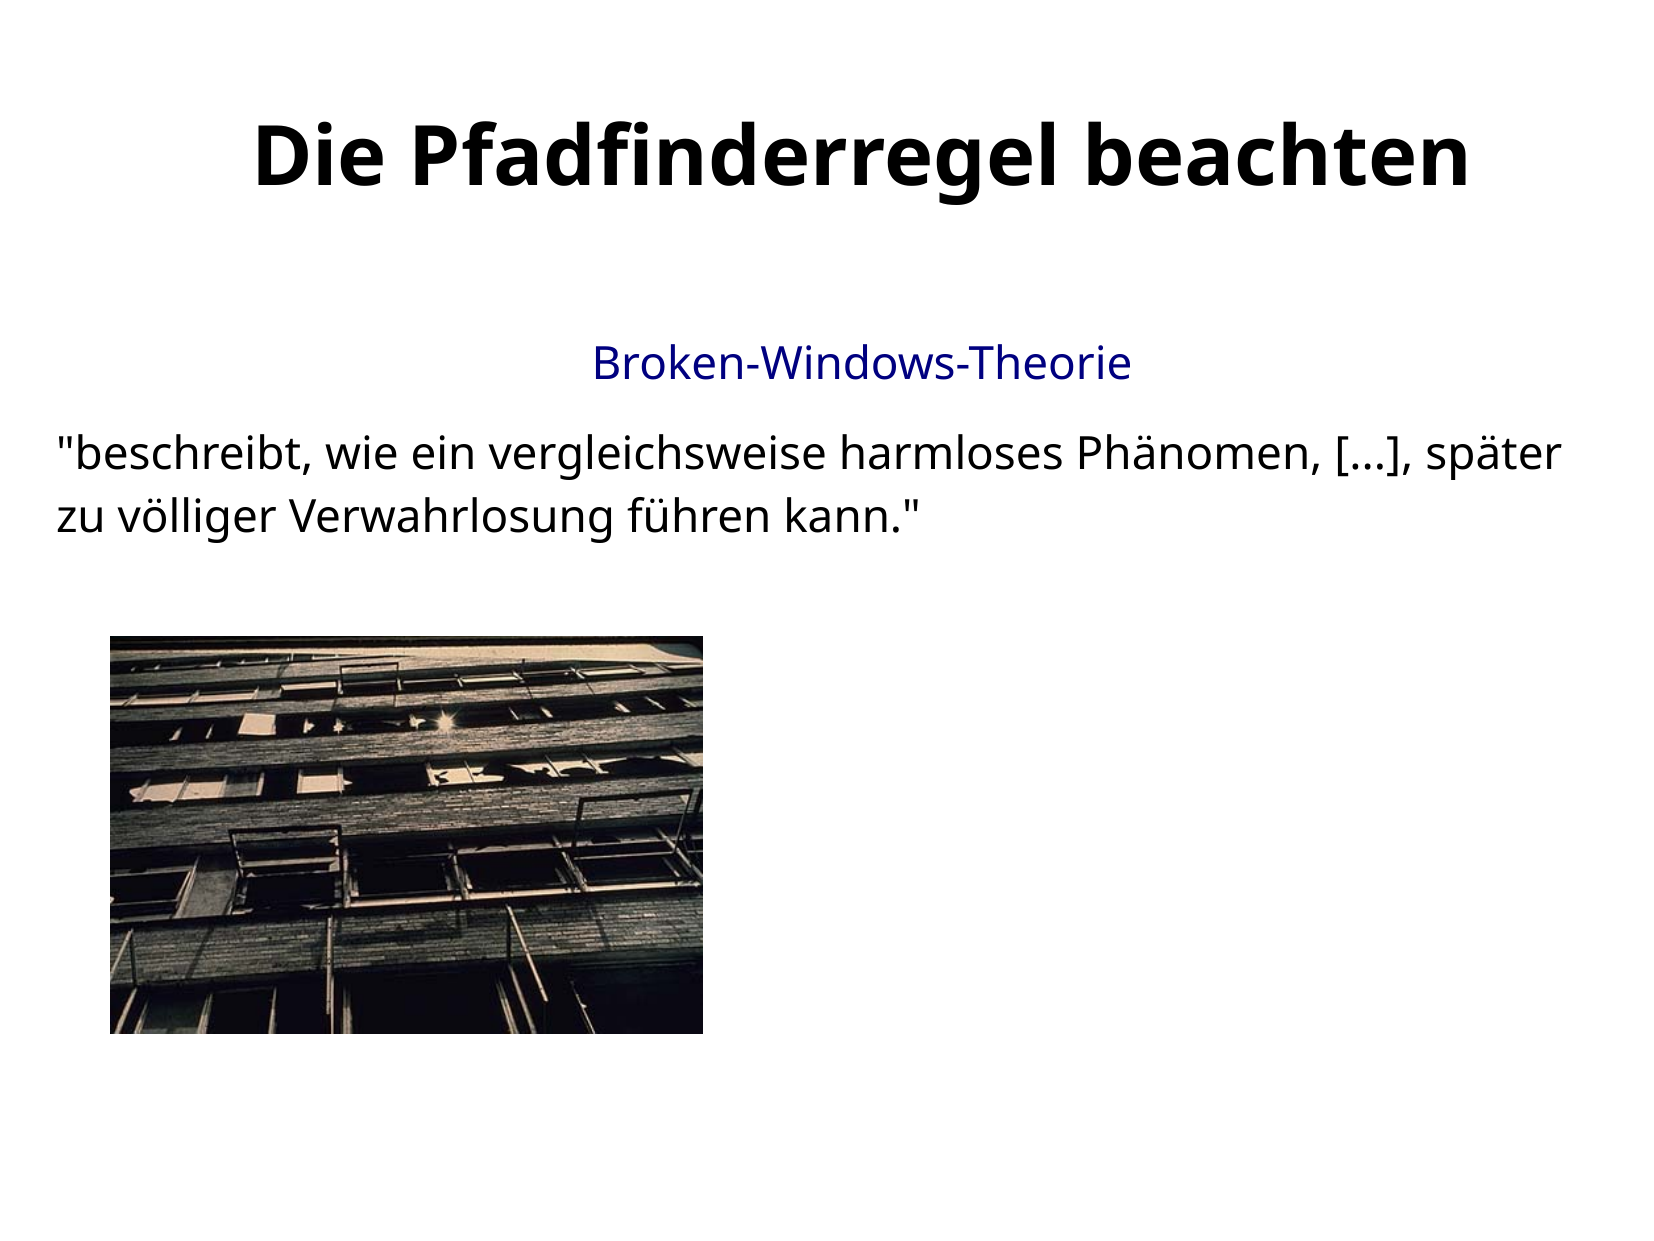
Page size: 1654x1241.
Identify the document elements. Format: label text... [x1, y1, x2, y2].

text_box "beschreibt, wie ein vergleichsweise harmloses Phänomen, [...], später zu völliger Verwahrlosung führen kann." [41, 413, 1625, 544]
picture [110, 636, 703, 1034]
text_box Broken-Windows-Theorie [342, 323, 1382, 396]
title Die Pfadfinderregel beachten [82, 49, 1571, 257]
